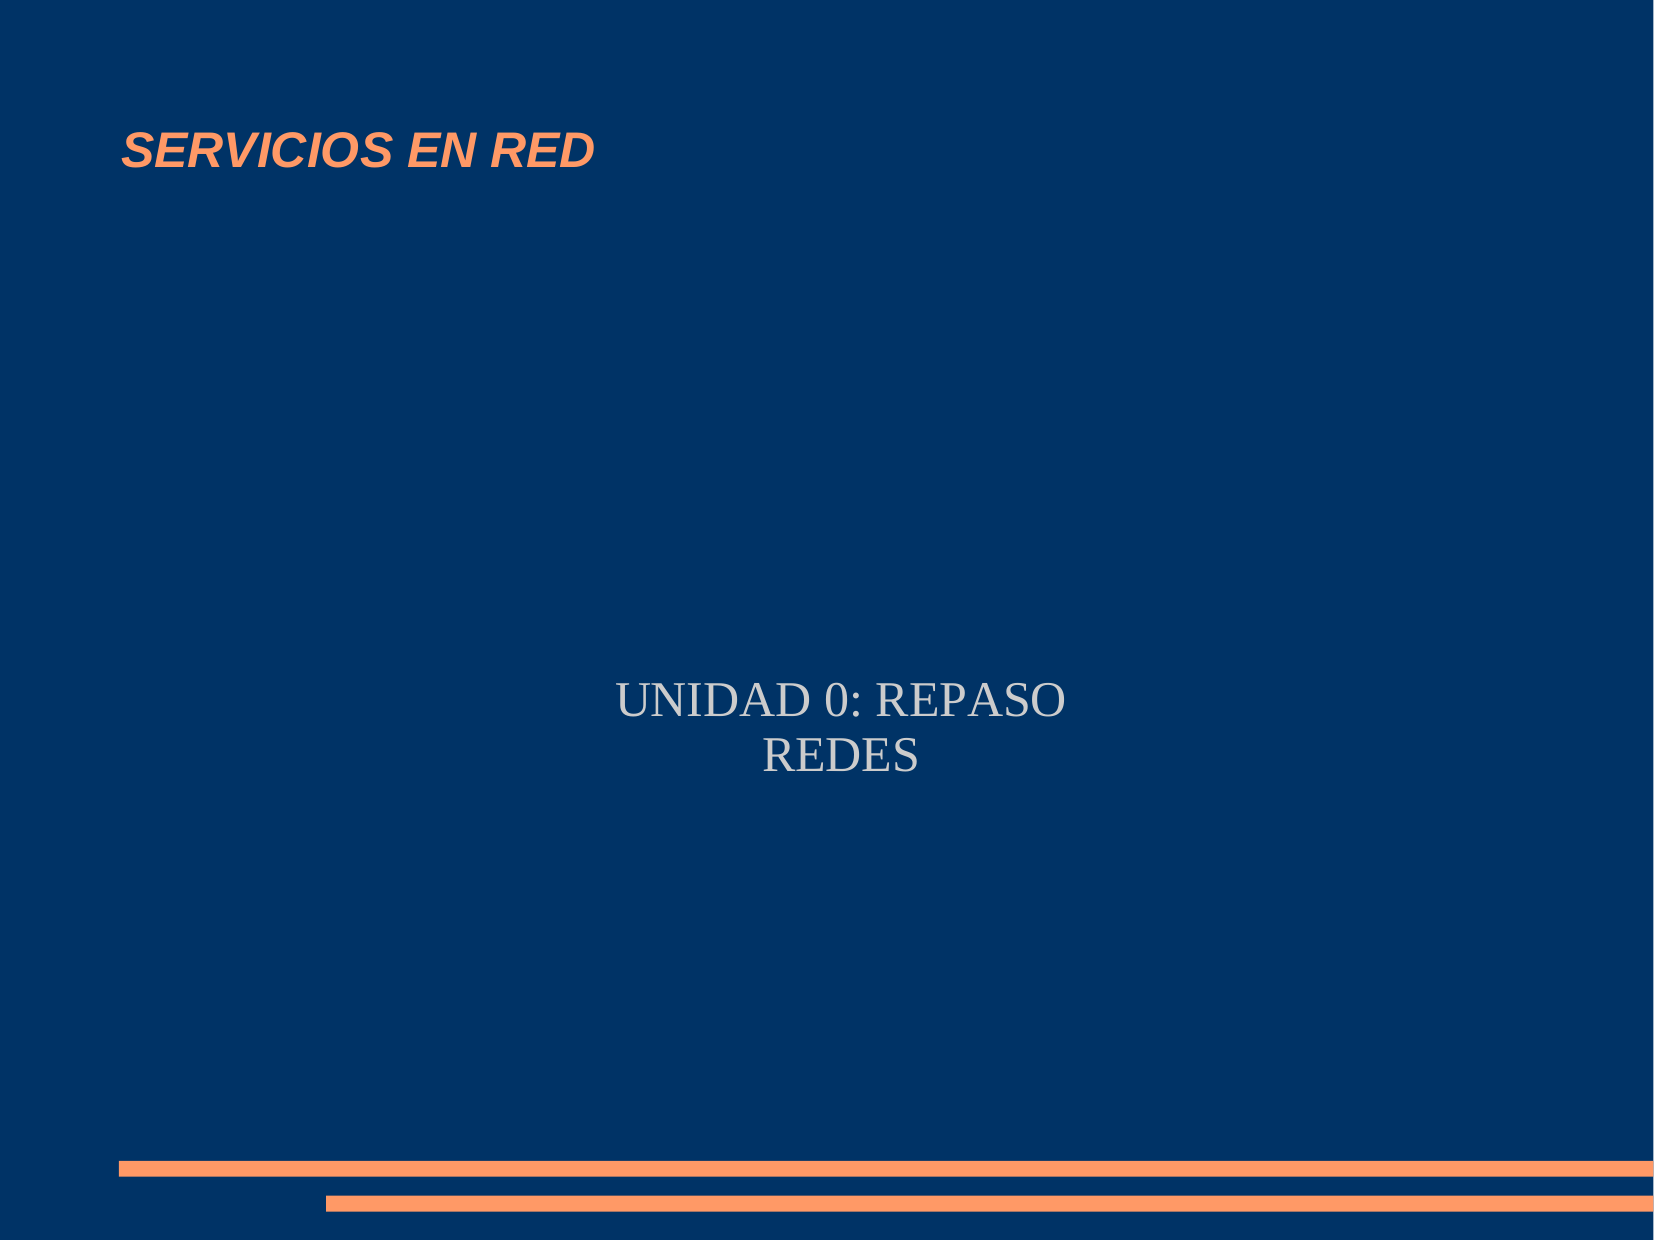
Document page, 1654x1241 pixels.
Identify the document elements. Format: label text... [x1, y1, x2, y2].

subtitle UNIDAD 0: REPASO REDES [121, 322, 1561, 1132]
title SERVICIOS EN RED [121, 46, 1534, 254]
